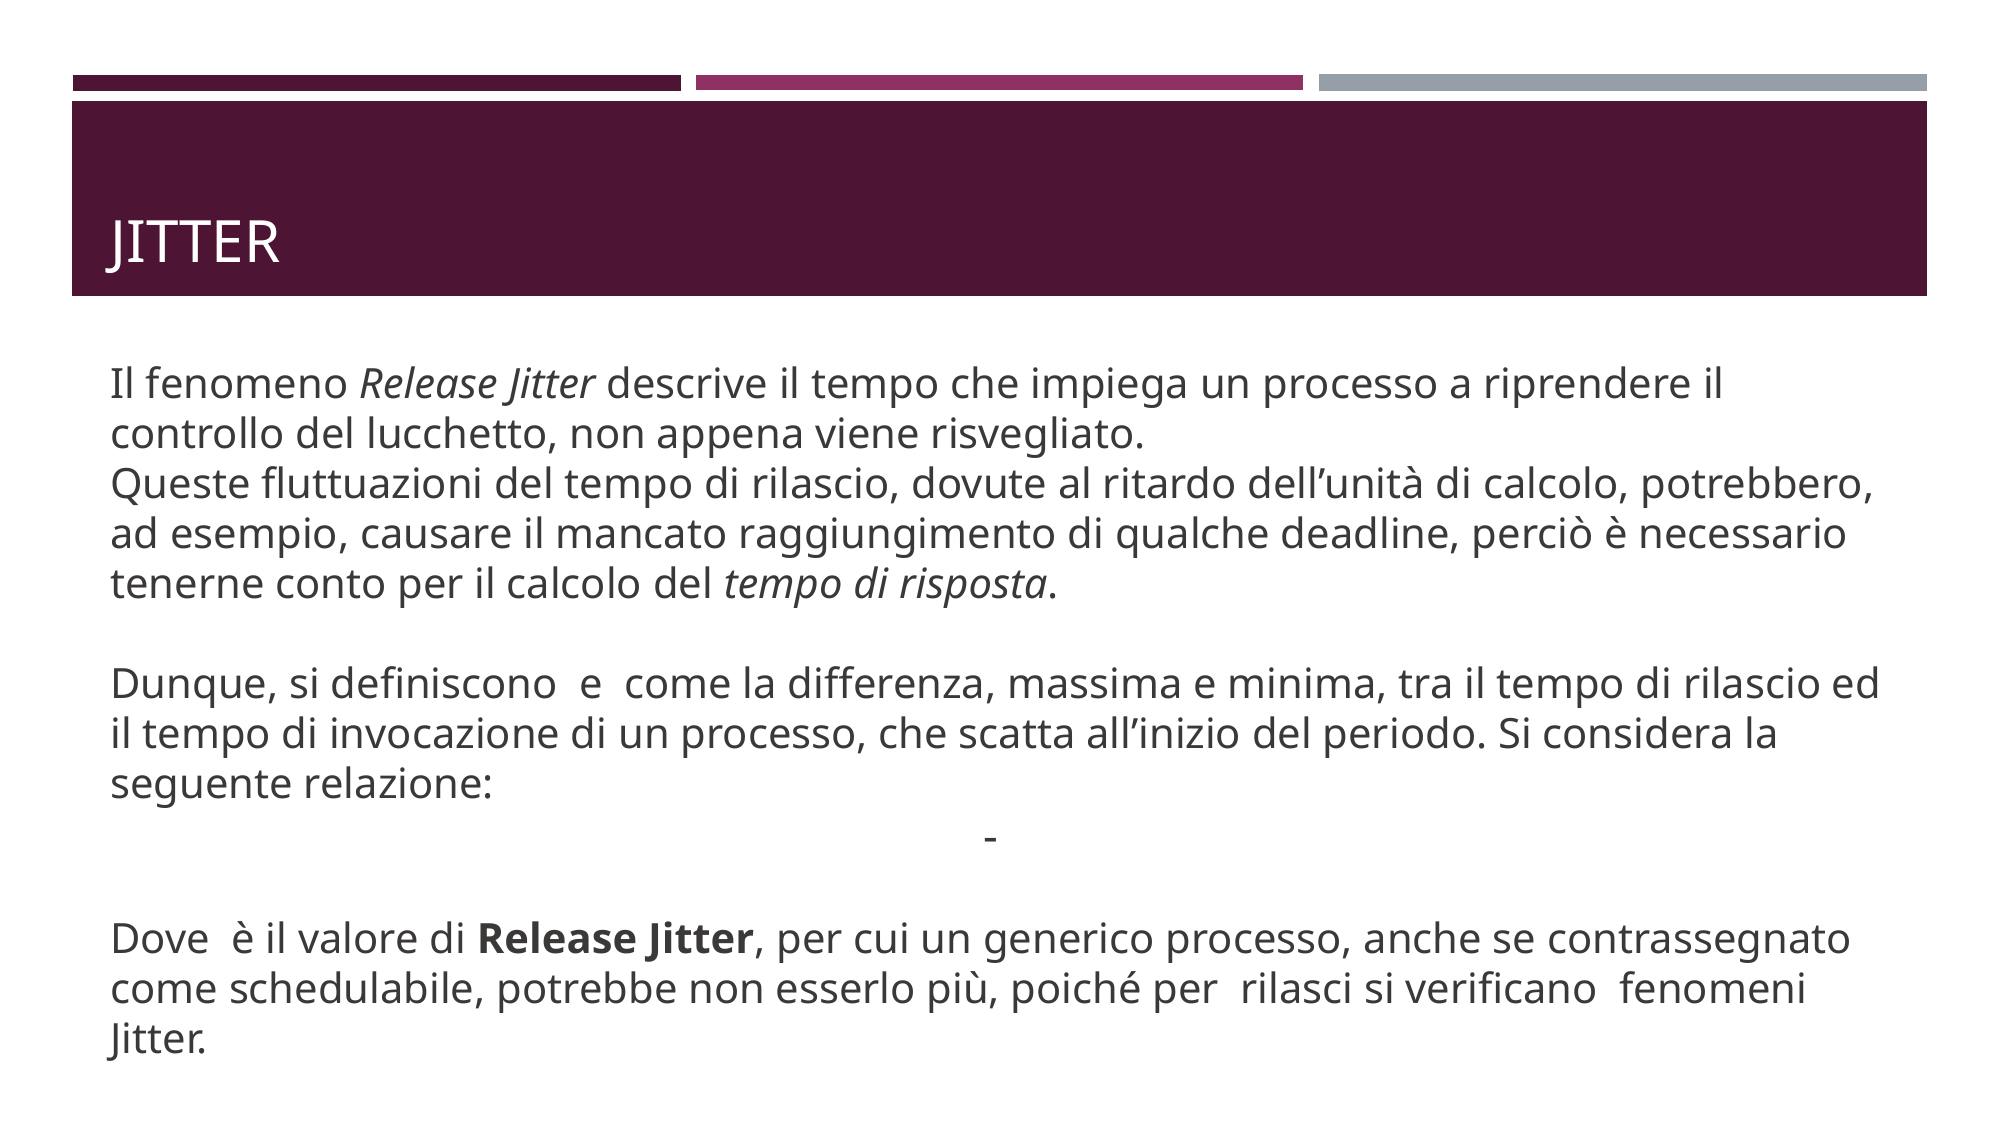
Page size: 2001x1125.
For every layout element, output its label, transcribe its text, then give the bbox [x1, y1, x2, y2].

title jitter [95, 115, 1905, 282]
text_box Il fenomeno Release Jitter descrive il tempo che impiega un processo a riprendere il controllo del lucchetto, non appena viene risvegliato. Queste fluttuazioni del tempo di rilascio, dovute al ritardo dell’unità di calcolo, potrebbero, ad esempio, causare il mancato raggiungimento di qualche deadline, perciò è necessario tenerne conto per il calcolo del tempo di risposta. Dunque, si definiscono e come la differenza, massima e minima, tra il tempo di rilascio ed il tempo di invocazione di un processo, che scatta all’inizio del periodo. Si considera la seguente relazione: - Dove è il valore di Release Jitter, per cui un generico processo, anche se contrassegnato come schedulabile, potrebbe non esserlo più, poiché per rilasci si verificano fenomeni Jitter. [95, 349, 1905, 1089]
